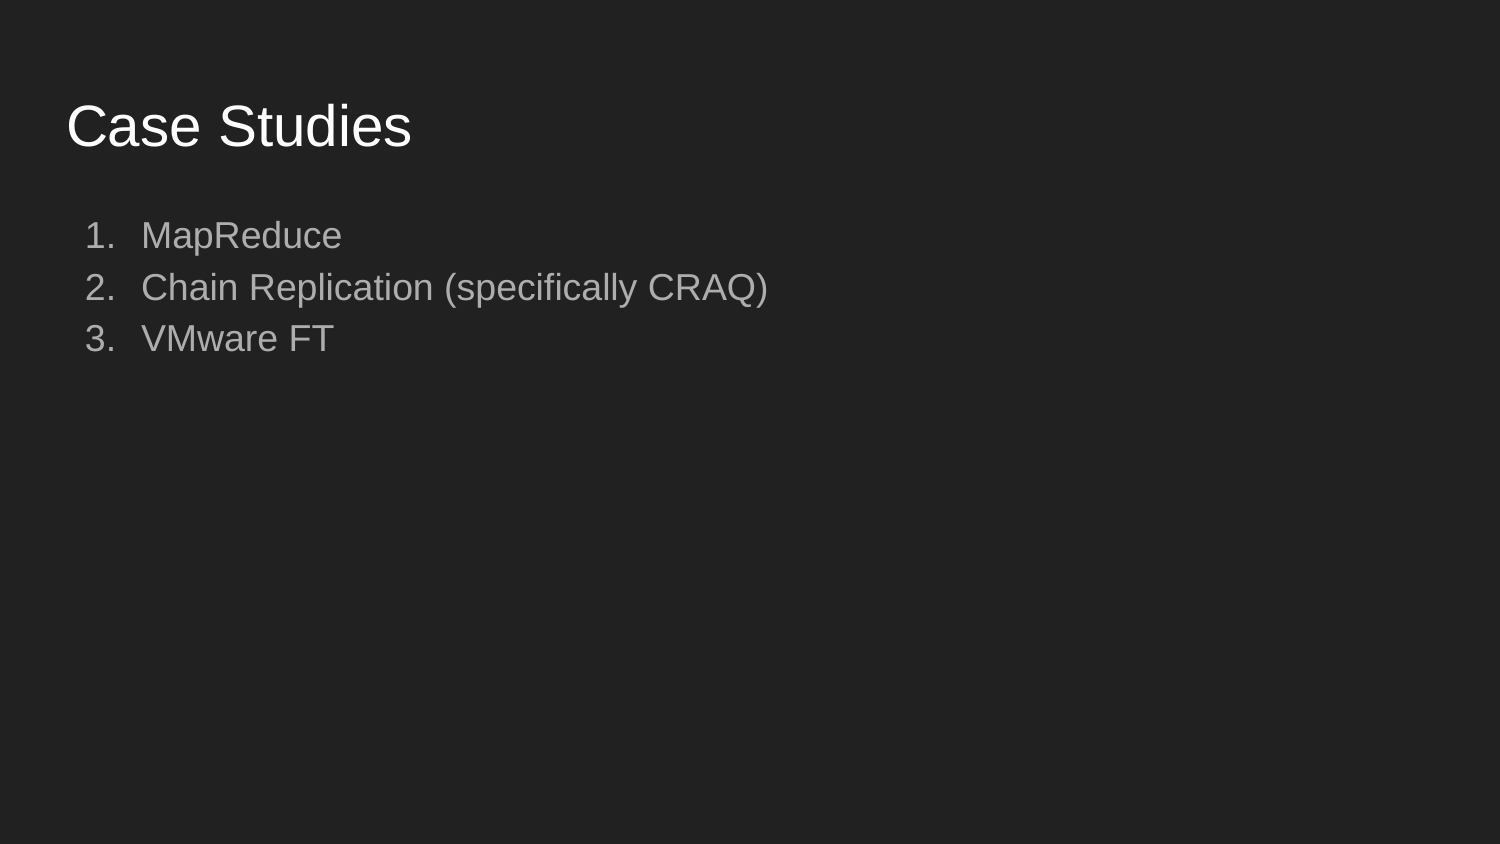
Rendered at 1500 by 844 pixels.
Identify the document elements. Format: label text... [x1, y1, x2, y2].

title Case Studies [51, 72, 1449, 167]
list MapReduce Chain Replication (specifically CRAQ) VMware FT [51, 189, 1449, 750]
